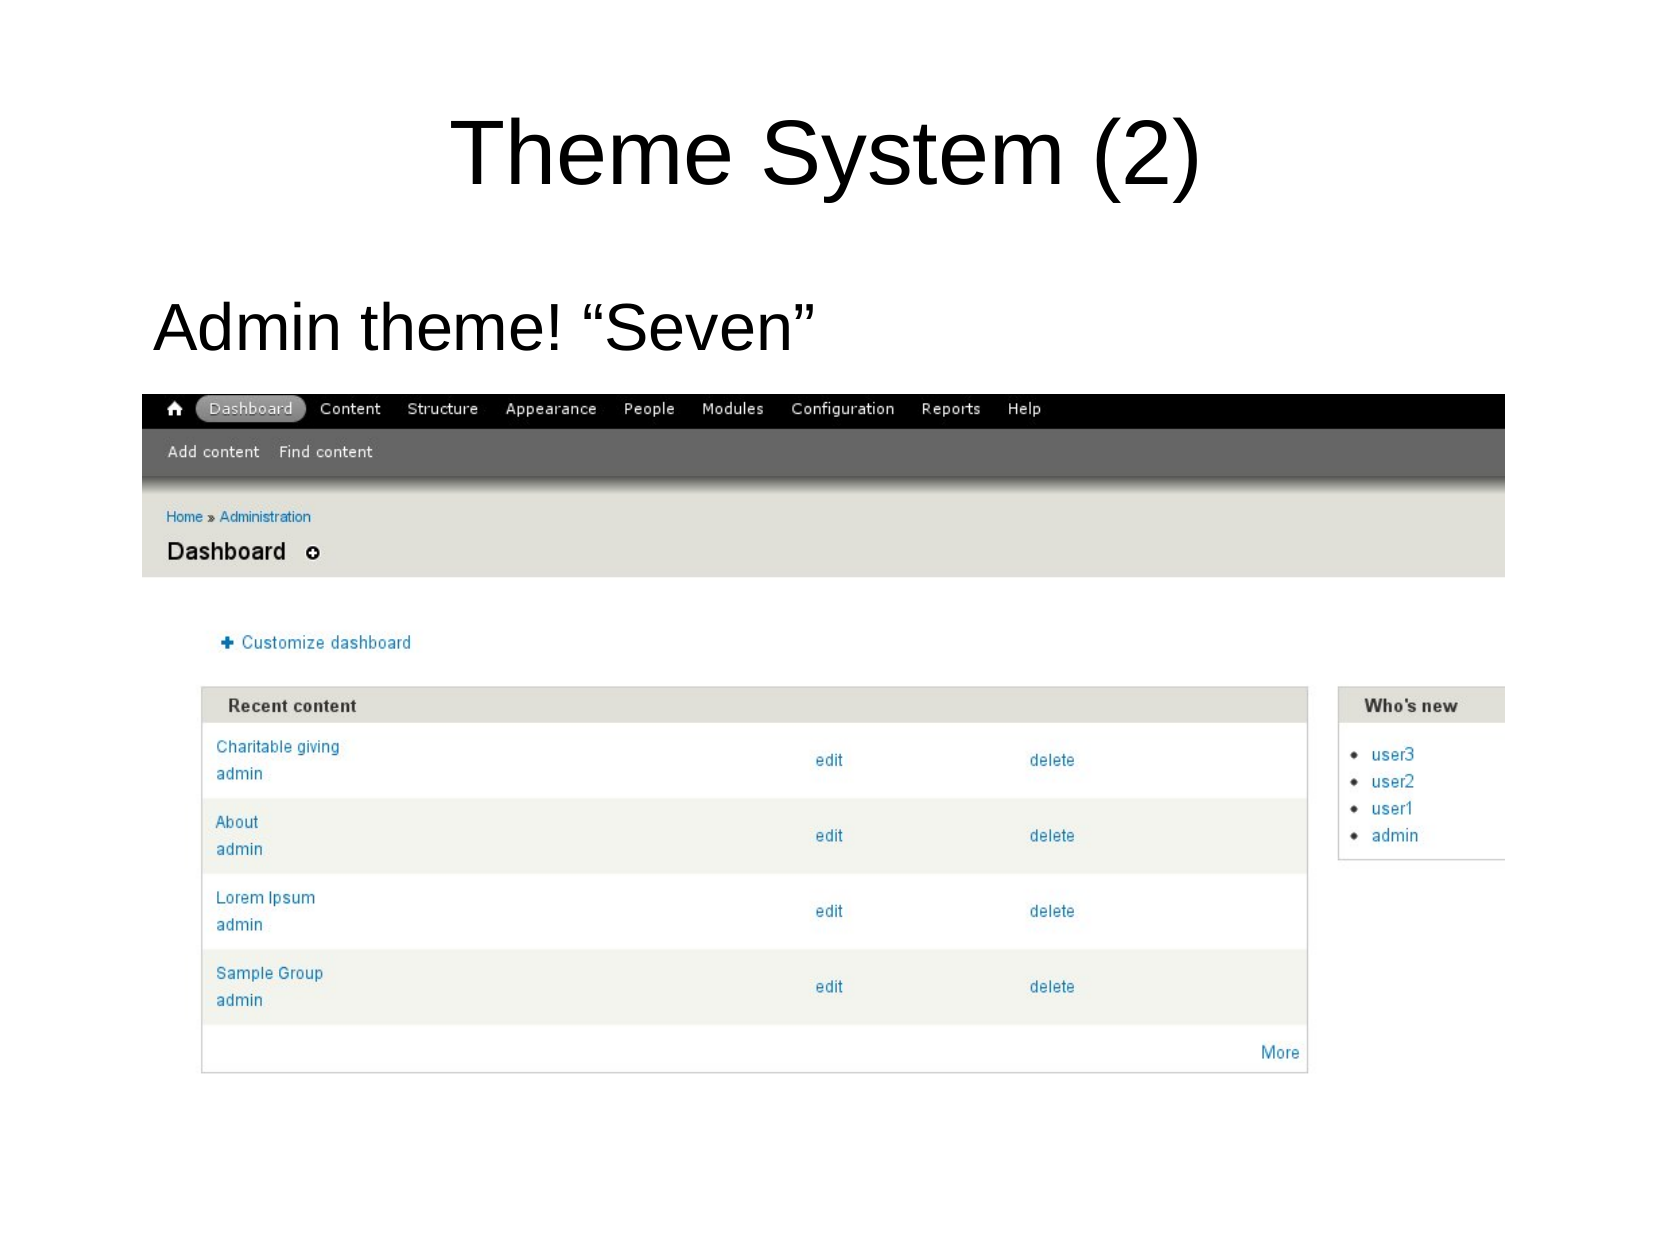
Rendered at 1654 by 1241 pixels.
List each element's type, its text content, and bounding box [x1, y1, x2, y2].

list Admin theme! “Seven” [82, 290, 1571, 1109]
picture [142, 394, 1505, 1145]
title Theme System (2) [82, 49, 1571, 257]
